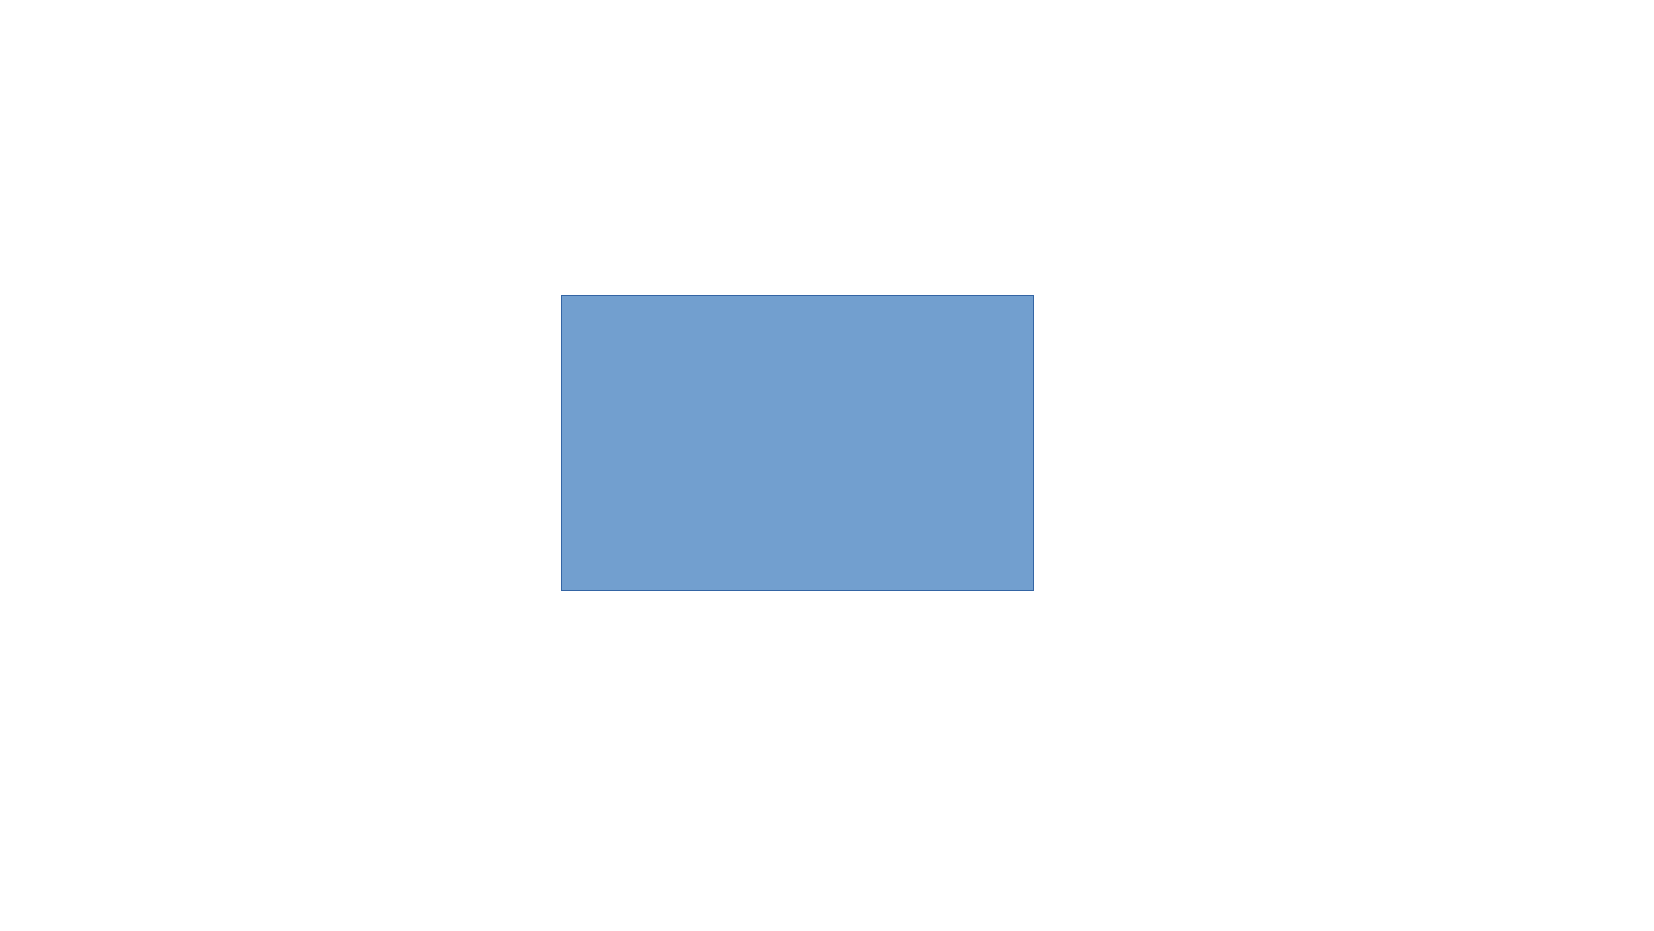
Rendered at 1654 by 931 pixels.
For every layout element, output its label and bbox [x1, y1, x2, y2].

text_box [561, 295, 1034, 591]
